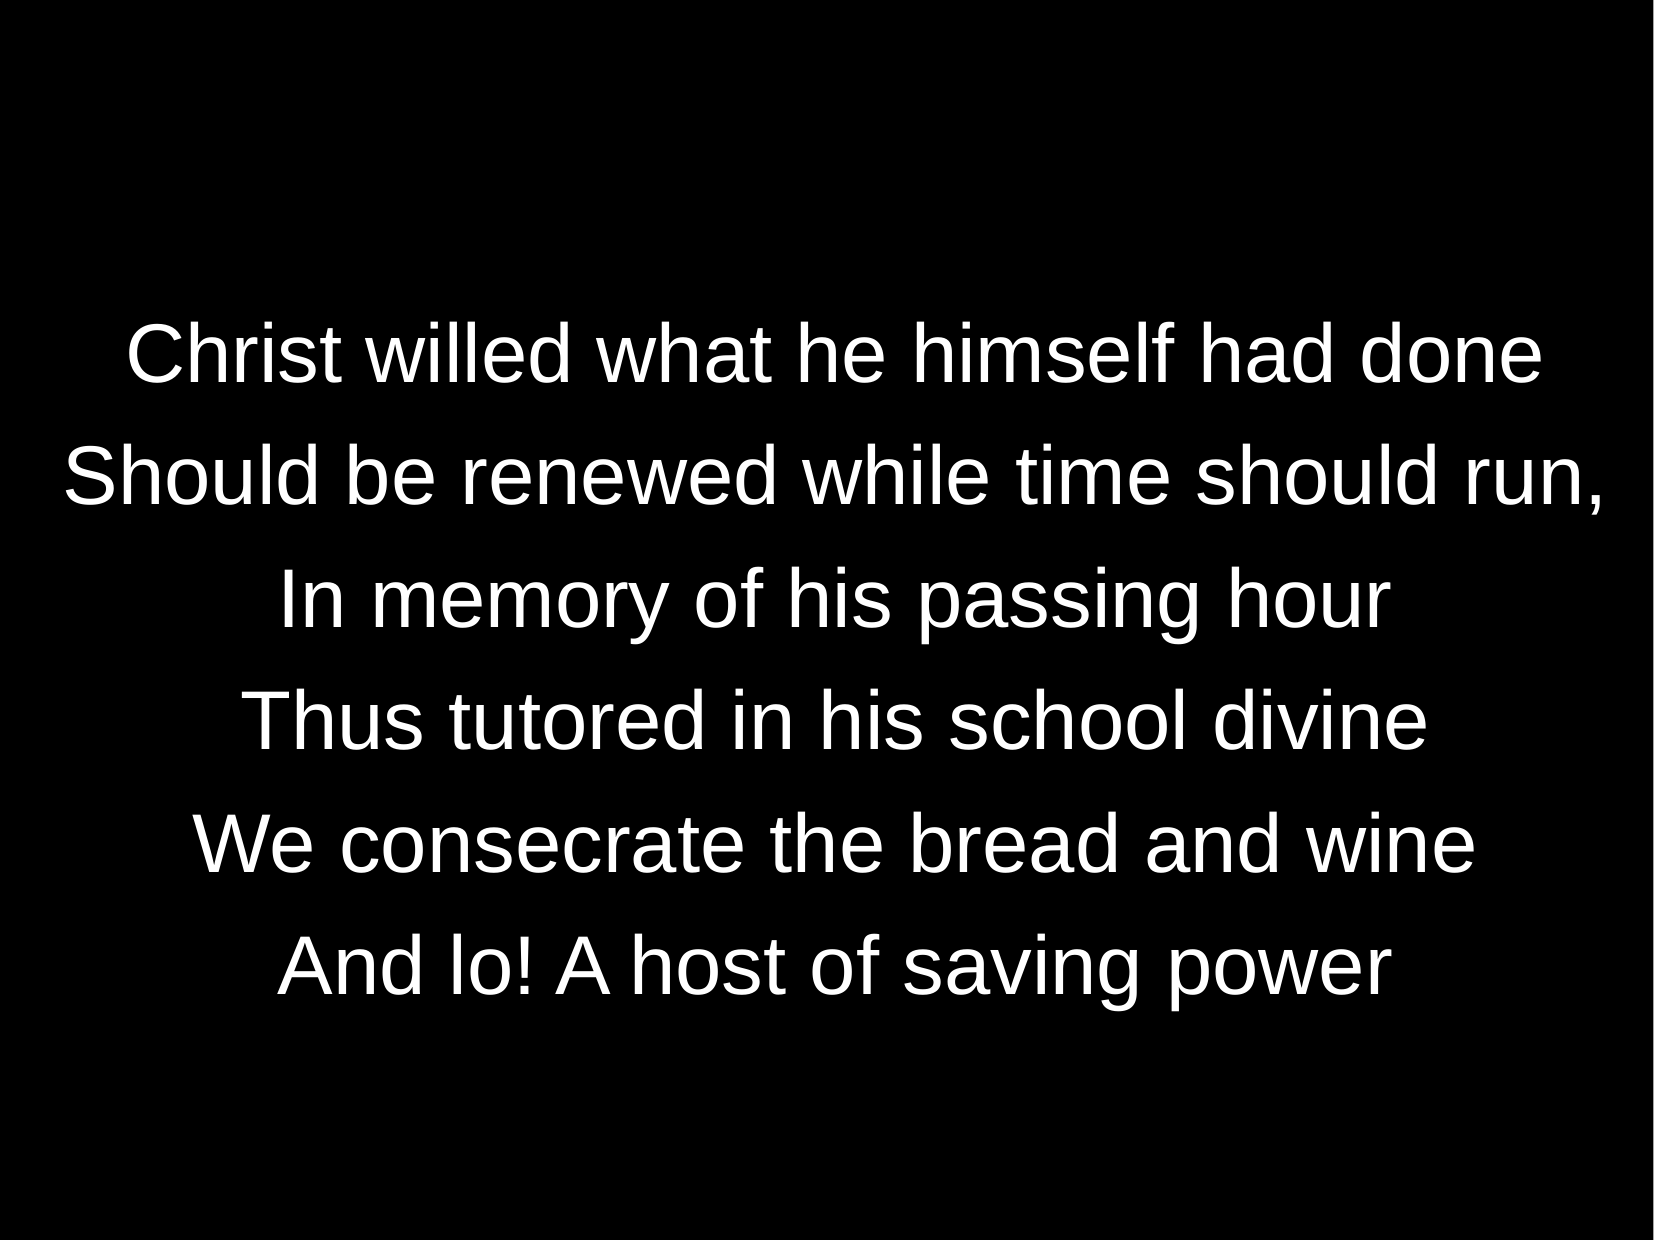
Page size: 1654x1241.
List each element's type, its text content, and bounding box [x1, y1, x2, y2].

list Christ willed what he himself had done Should be renewed while time should run, In memory of his passing hour Thus tutored in his school divine We consecrate the bread and wine And lo! A host of saving power [0, 307, 1654, 1027]
